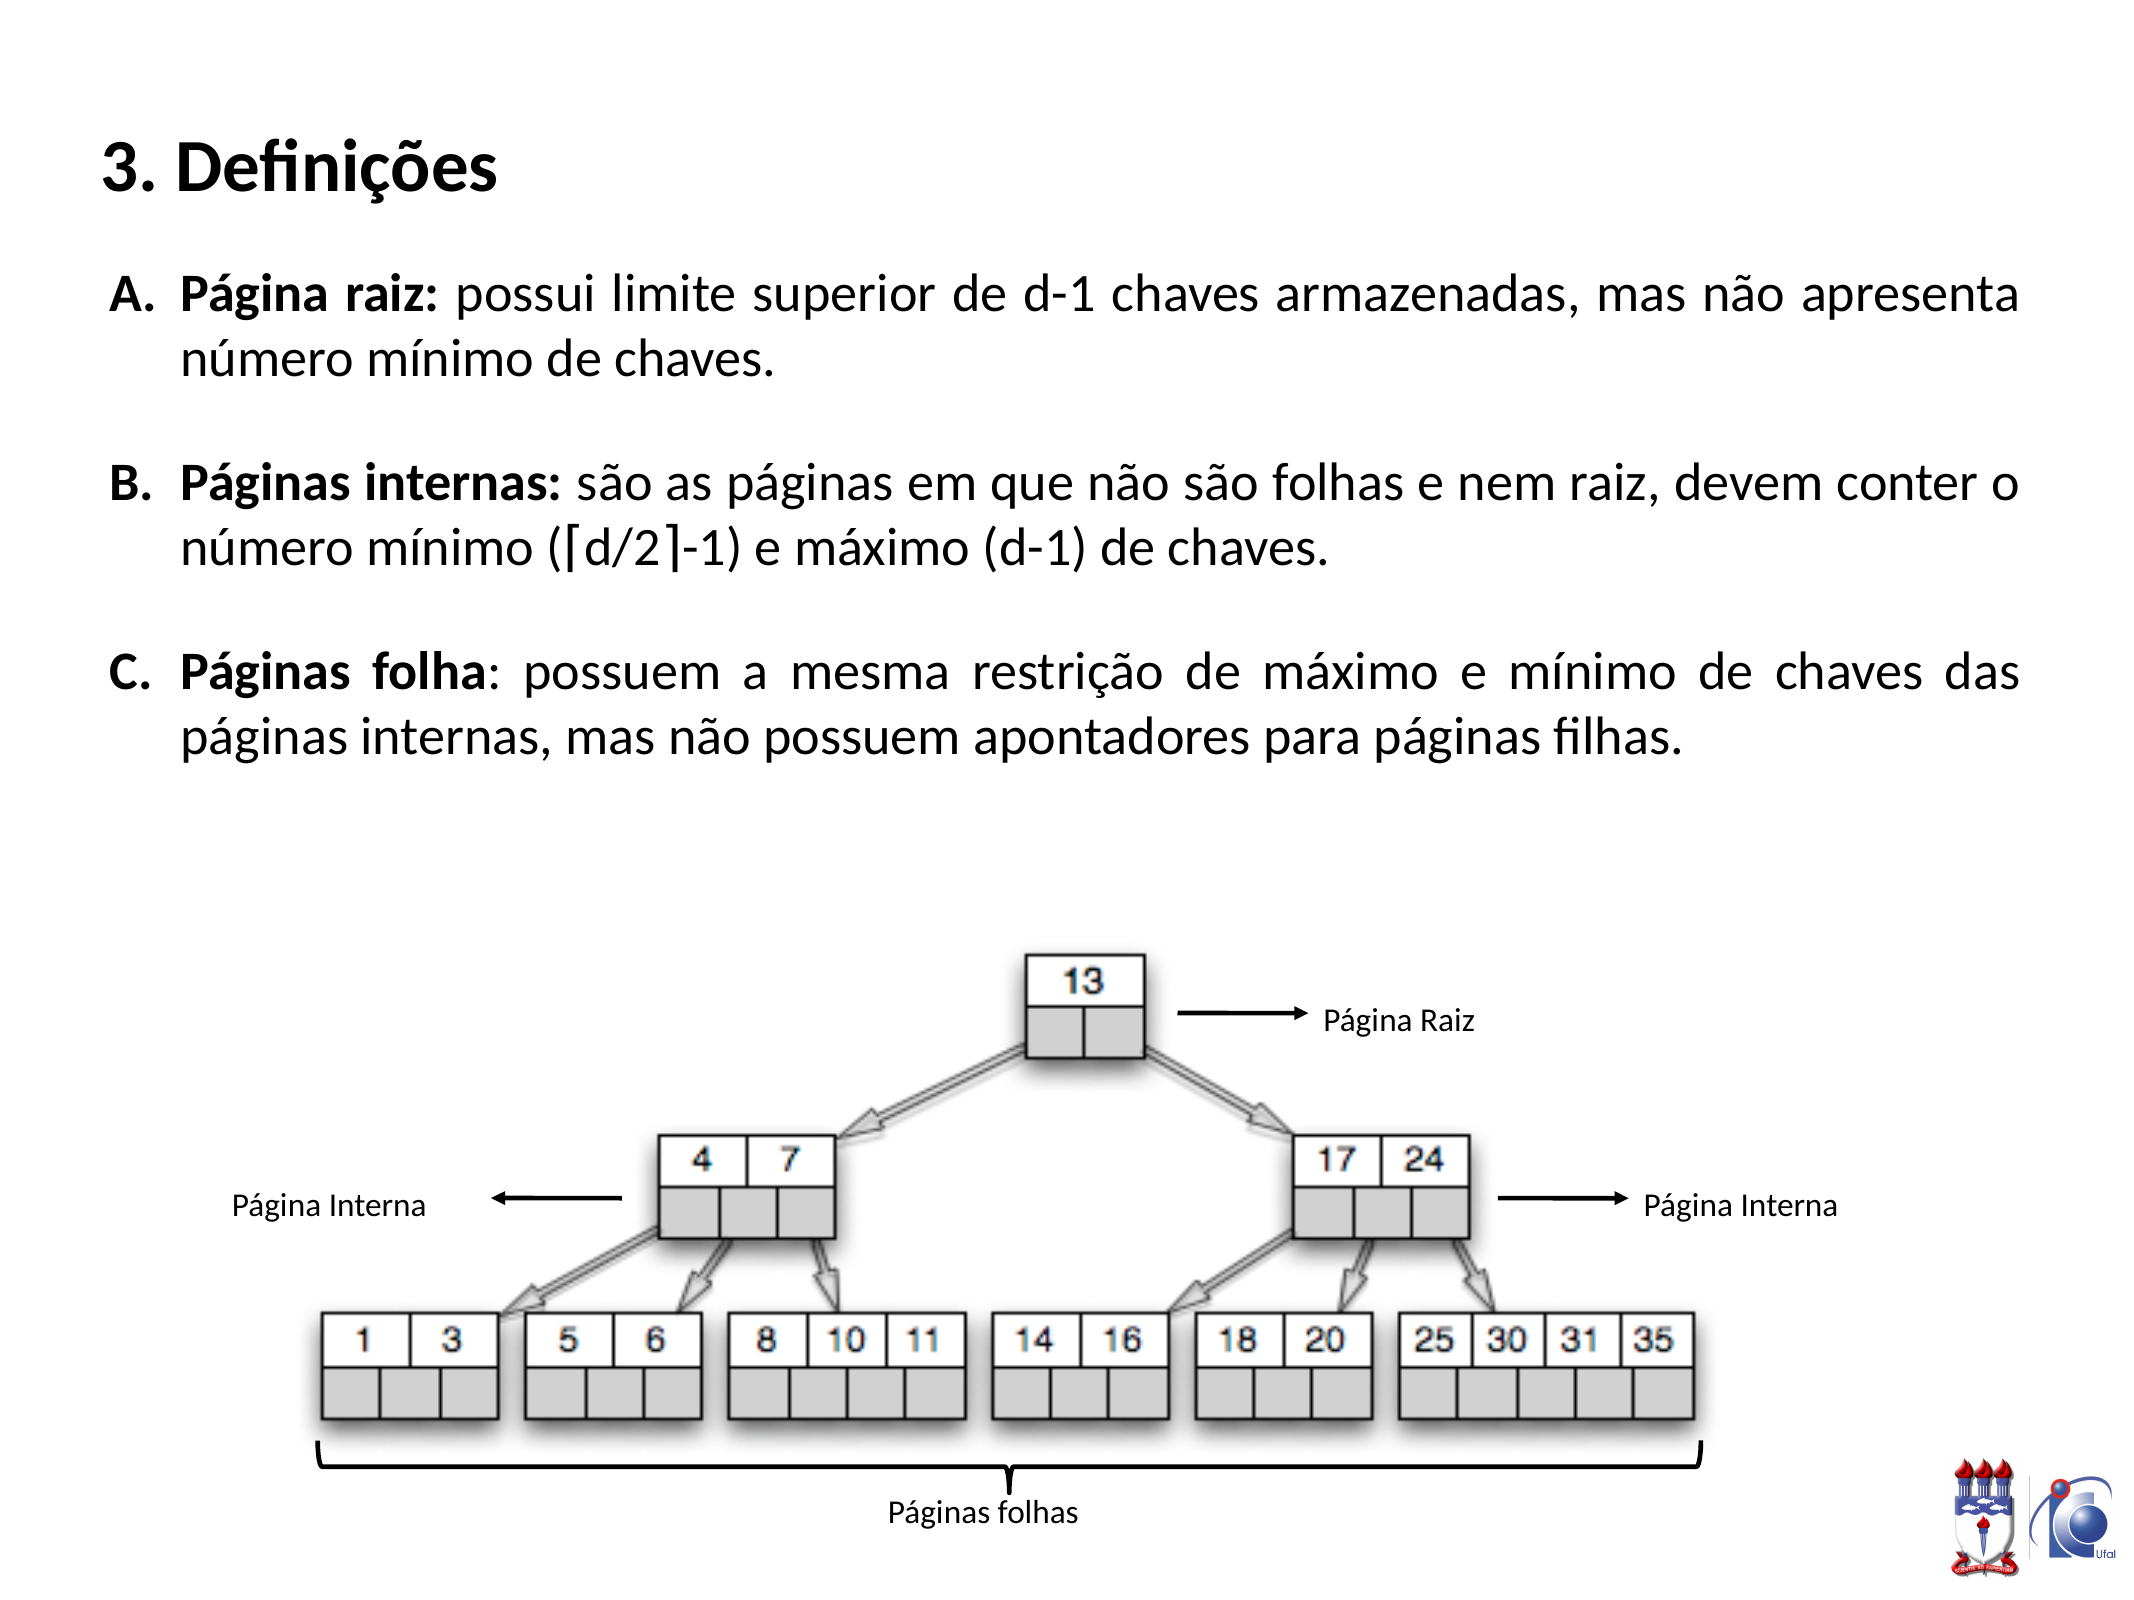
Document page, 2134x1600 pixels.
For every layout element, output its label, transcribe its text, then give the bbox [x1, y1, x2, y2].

picture [1948, 1493, 2020, 1579]
list Página raiz: possui limite superior de d-1 chaves armazenadas, mas não apresenta número mínimo de chaves. Páginas internas: são as páginas em que não são folhas e nem raiz, devem conter o número mínimo (⌈d/2⌉-1) e máximo (d-1) de chaves. Páginas folha: possuem a mesma restrição de máximo e mínimo de chaves das páginas internas, mas não possuem apontadores para páginas filhas. [97, 249, 2032, 1493]
text_box Página Interna [1628, 1168, 1926, 1229]
text_box Página Interna [216, 1168, 492, 1229]
text_box Páginas folhas [872, 1475, 1170, 1536]
text_box Página Raiz [1308, 983, 1537, 1043]
title 3. Definições [92, 72, 2042, 250]
picture [2028, 1476, 2116, 1559]
